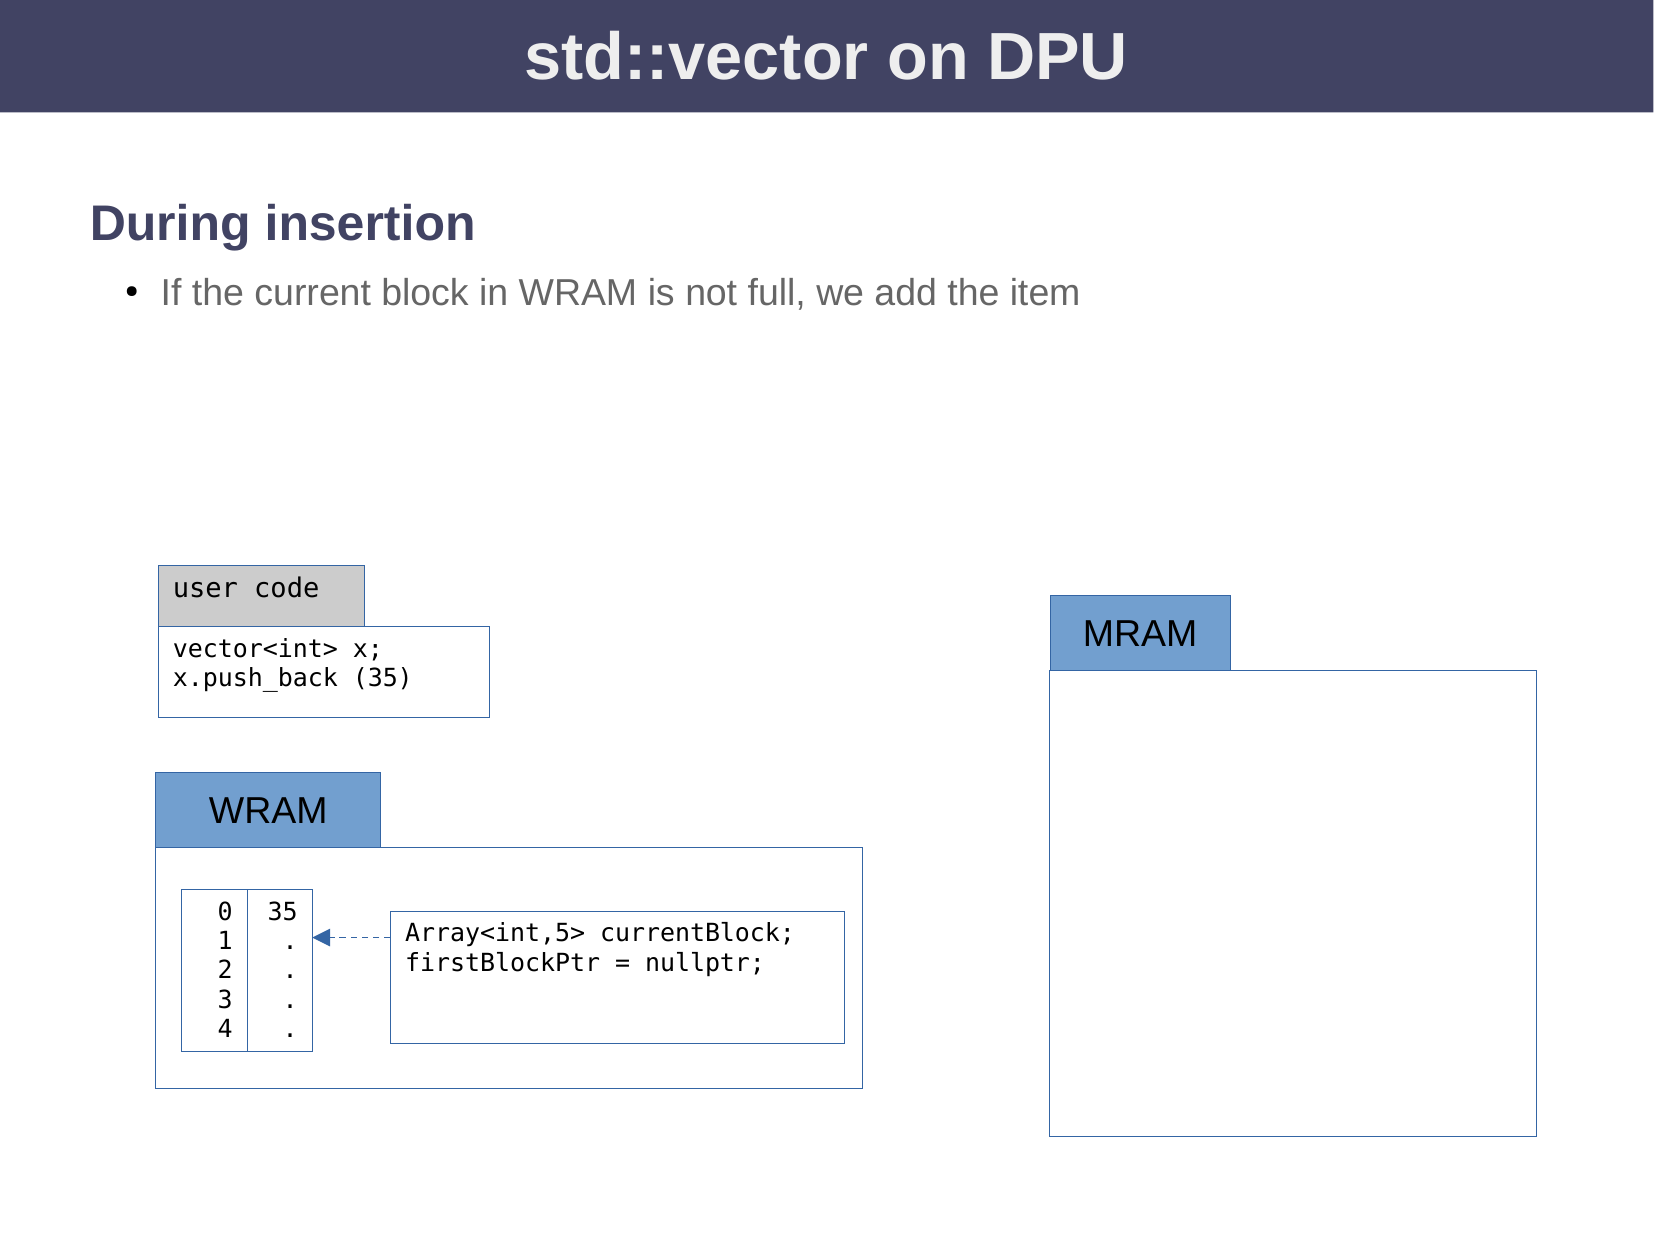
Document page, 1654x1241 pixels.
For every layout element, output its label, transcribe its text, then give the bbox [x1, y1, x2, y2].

text_box 35 . . . . [247, 889, 313, 1052]
text_box During insertion If the current block in WRAM is not full, we add the item [75, 187, 1576, 384]
text_box vector<int> x; x.push_back (35) [158, 626, 490, 718]
text_box WRAM [155, 772, 381, 847]
text_box 0 1 2 3 4 [181, 889, 247, 1052]
text_box user code [158, 565, 365, 627]
text_box Array<int,5> currentBlock; firstBlockPtr = nullptr; [390, 911, 845, 1044]
text_box MRAM [1050, 595, 1231, 671]
text_box std::vector on DPU [0, 0, 1654, 113]
